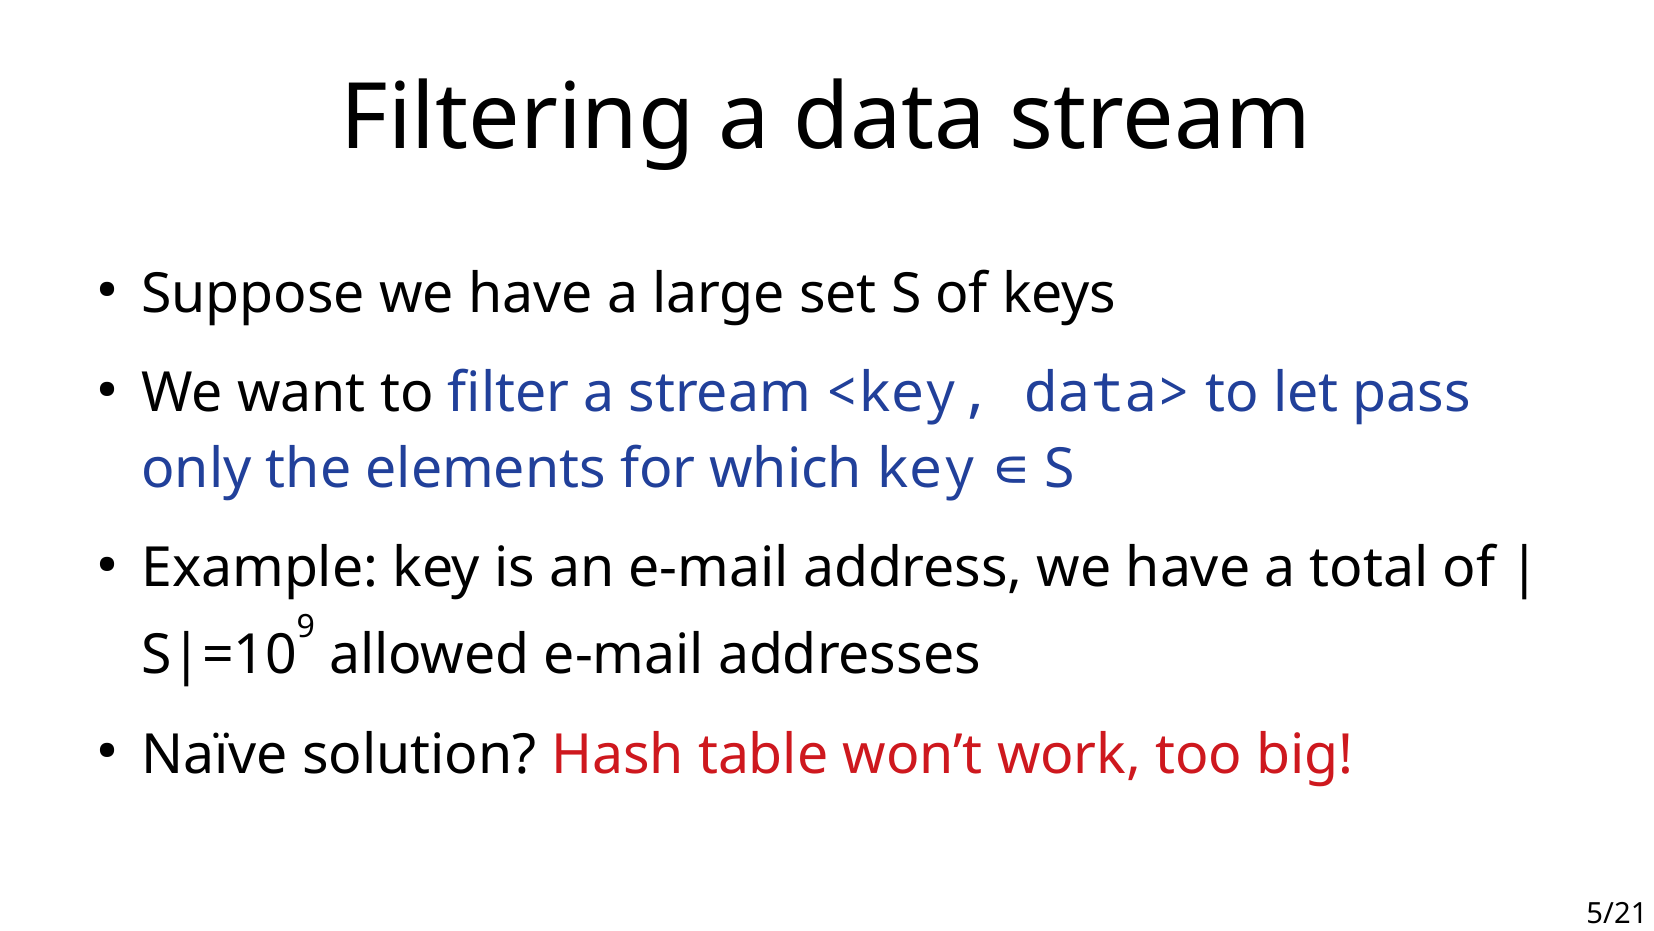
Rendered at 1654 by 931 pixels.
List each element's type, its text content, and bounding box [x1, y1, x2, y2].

title Filtering a data stream [82, 1, 1571, 226]
list Suppose we have a large set S of keys We want to filter a stream <key, data> to let pass only the elements for which key ∊ S Example: key is an e-mail address, we have a total of |S|=109 allowed e-mail addresses Naïve solution? Hash table won’t work, too big! [82, 253, 1571, 793]
